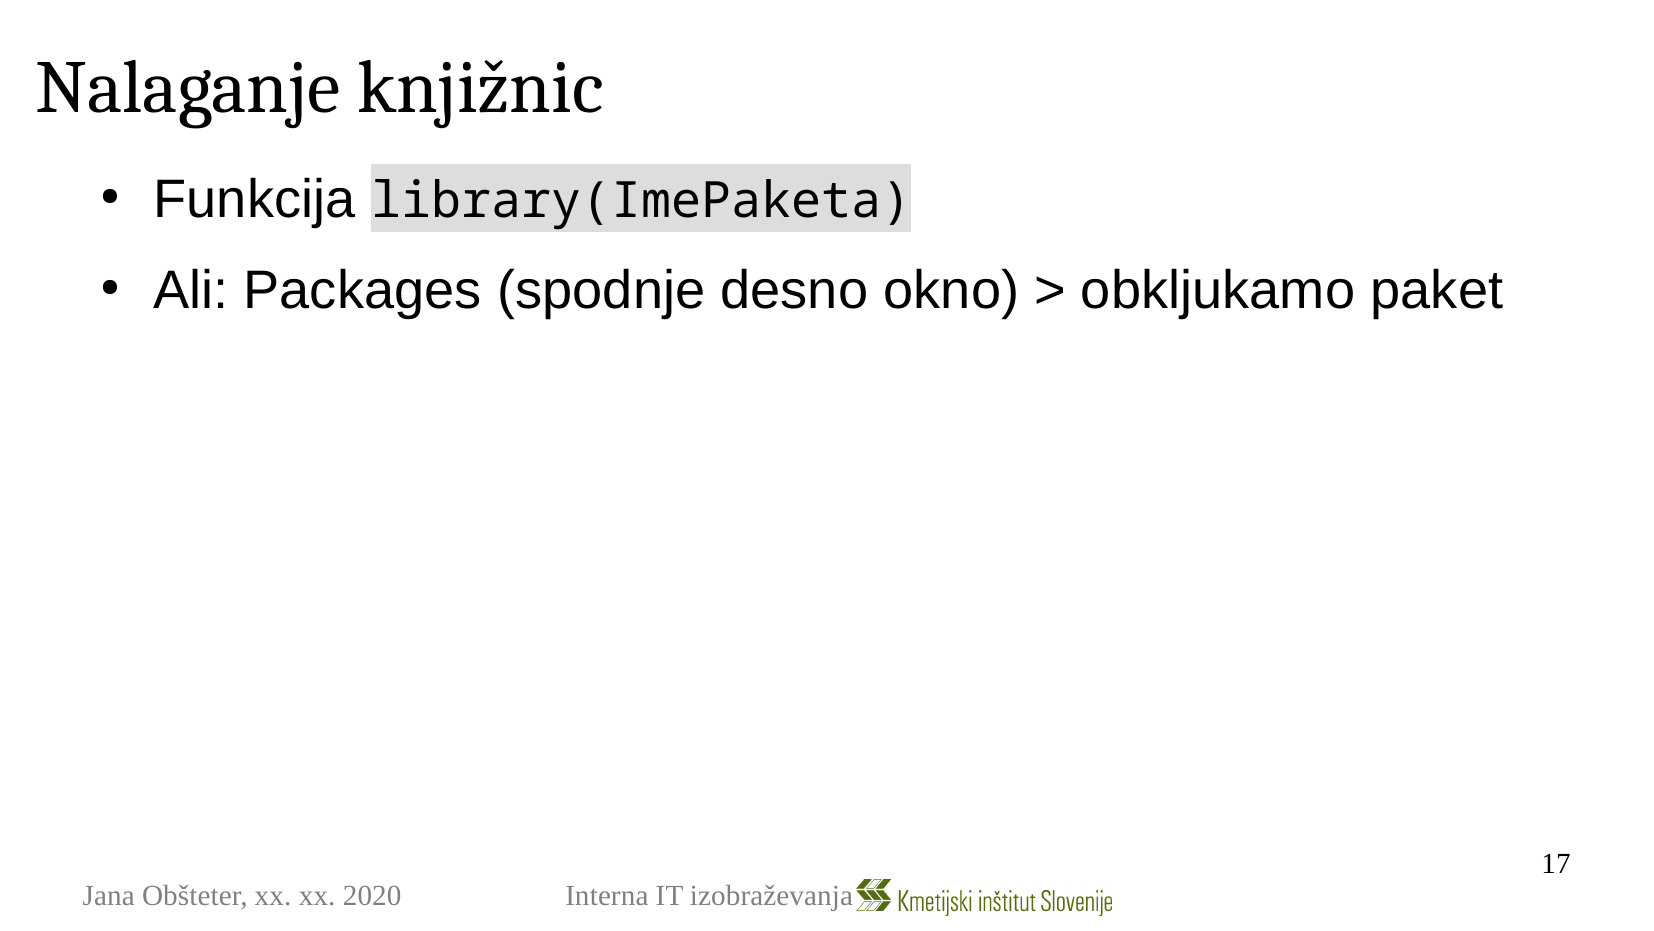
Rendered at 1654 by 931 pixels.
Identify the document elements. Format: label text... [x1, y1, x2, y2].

list Funkcija library(ImePaketa) Ali: Packages (spodnje desno okno) > obkljukamo paket [82, 153, 1571, 758]
picture [856, 879, 1112, 916]
title Nalaganje knjižnic [35, 21, 1524, 154]
